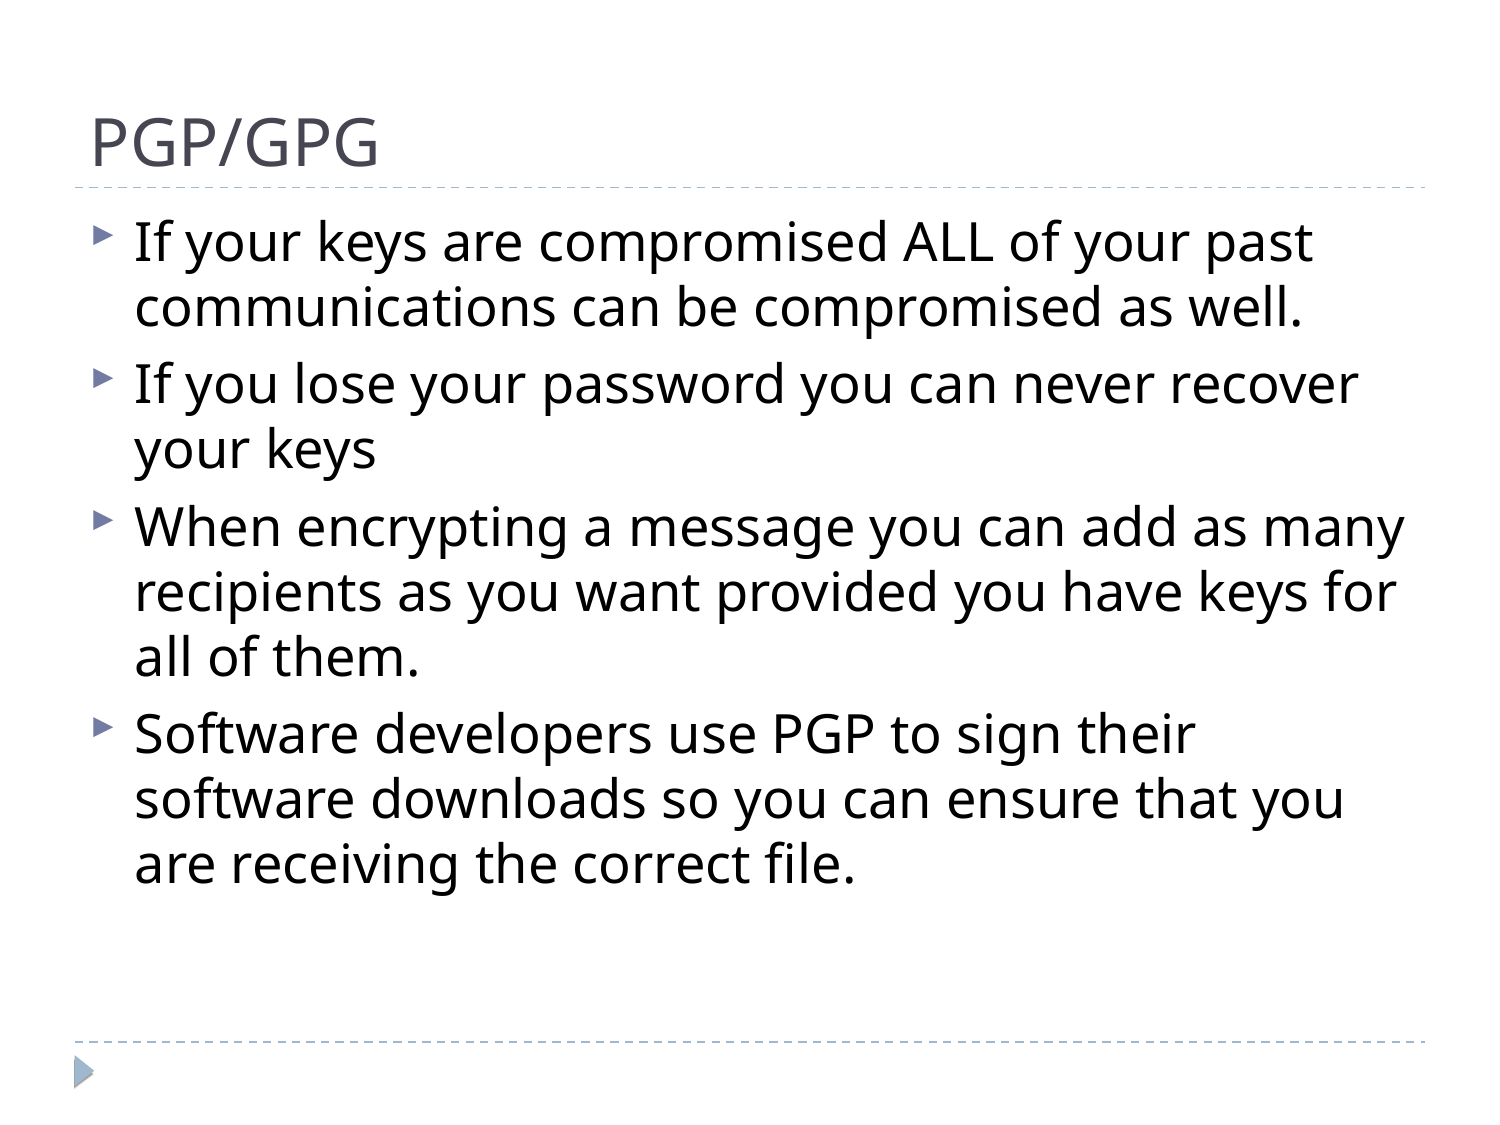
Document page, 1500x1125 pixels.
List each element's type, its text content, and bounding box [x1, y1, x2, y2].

title PGP/GPG [75, 24, 1425, 188]
list If your keys are compromised ALL of your past communications can be compromised as well. If you lose your password you can never recover your keys When encrypting a message you can add as many recipients as you want provided you have keys for all of them. Software developers use PGP to sign their software downloads so you can ensure that you are receiving the correct file. [75, 200, 1425, 1010]
